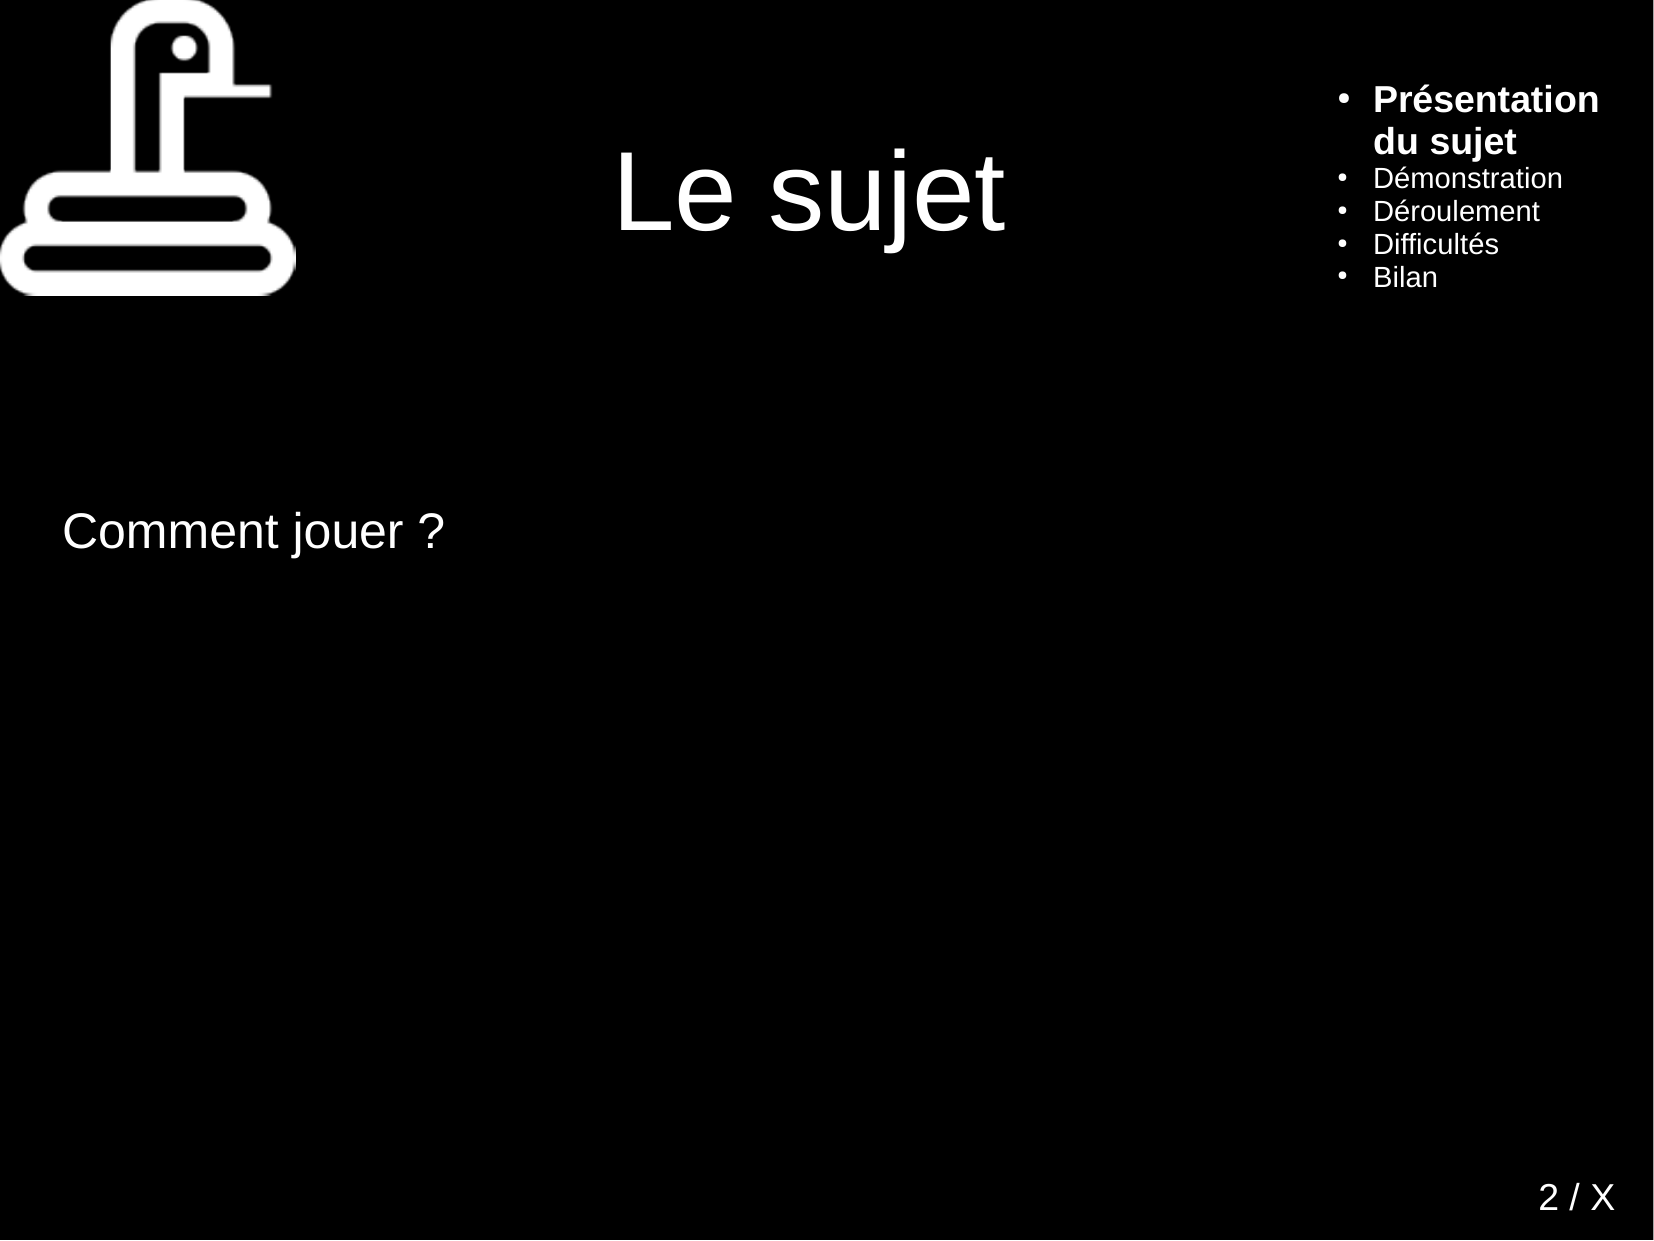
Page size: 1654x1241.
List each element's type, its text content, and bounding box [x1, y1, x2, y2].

text_box Présentation du sujet Démonstration Déroulement Difficultés Bilan [1322, 70, 1654, 301]
picture [0, 0, 296, 296]
text_box 2 / X [1523, 1169, 1654, 1241]
text_box Comment jouer ? [47, 496, 508, 623]
title Le sujet [296, 88, 1322, 296]
